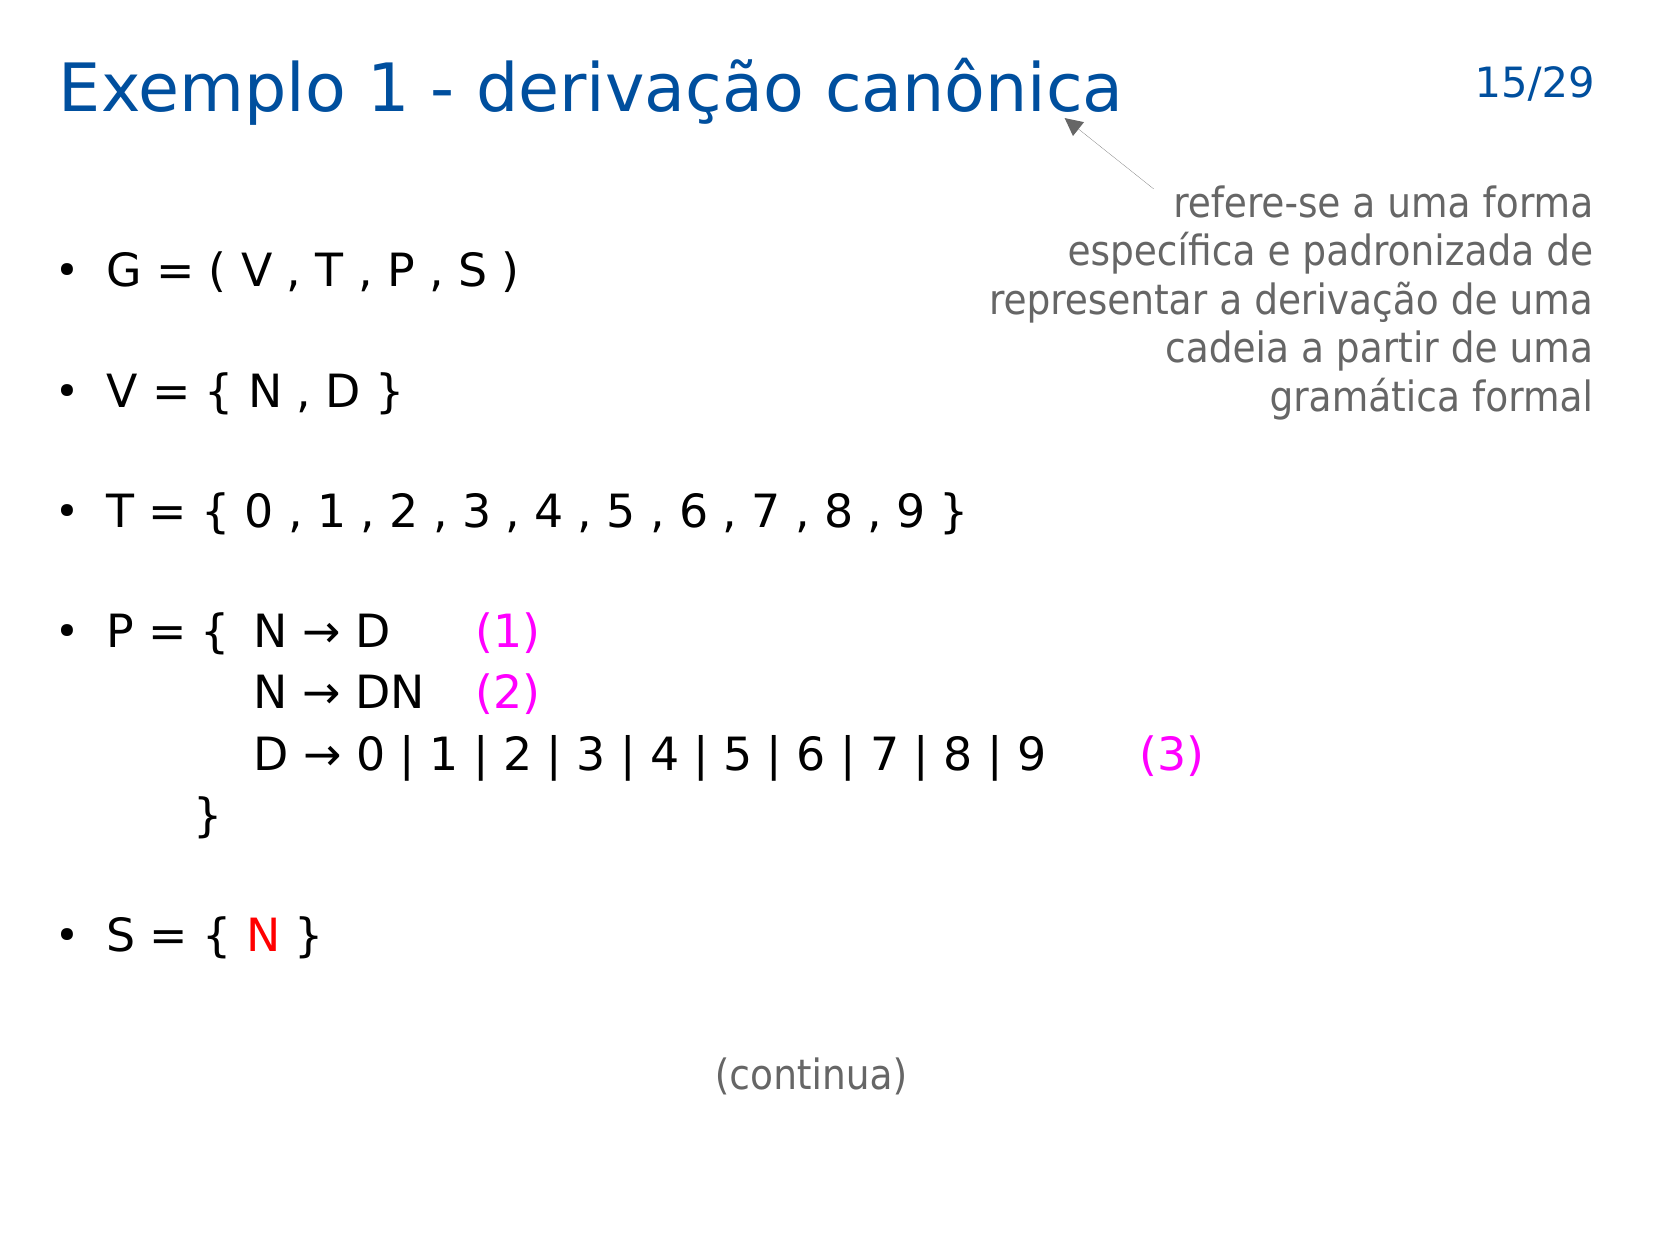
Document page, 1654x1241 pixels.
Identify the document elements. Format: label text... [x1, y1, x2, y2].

text_box (continua) [700, 1043, 923, 1109]
list G = ( V , T , P , S ) V = { N , D } T = { 0 , 1 , 2 , 3 , 4 , 5 , 6 , 7 , 8 , 9 } P = { N → D (1) N → DN (2) D → 0 | 1 | 2 | 3 | 4 | 5 | 6 | 7 | 8 | 9 (3) } S = { N } [59, 236, 1595, 1211]
title Exemplo 1 - derivação canônica [59, 29, 1625, 148]
text_box refere-se a uma forma específica e padronizada de representar a derivação de uma cadeia a partir de uma gramática formal [973, 171, 1608, 455]
